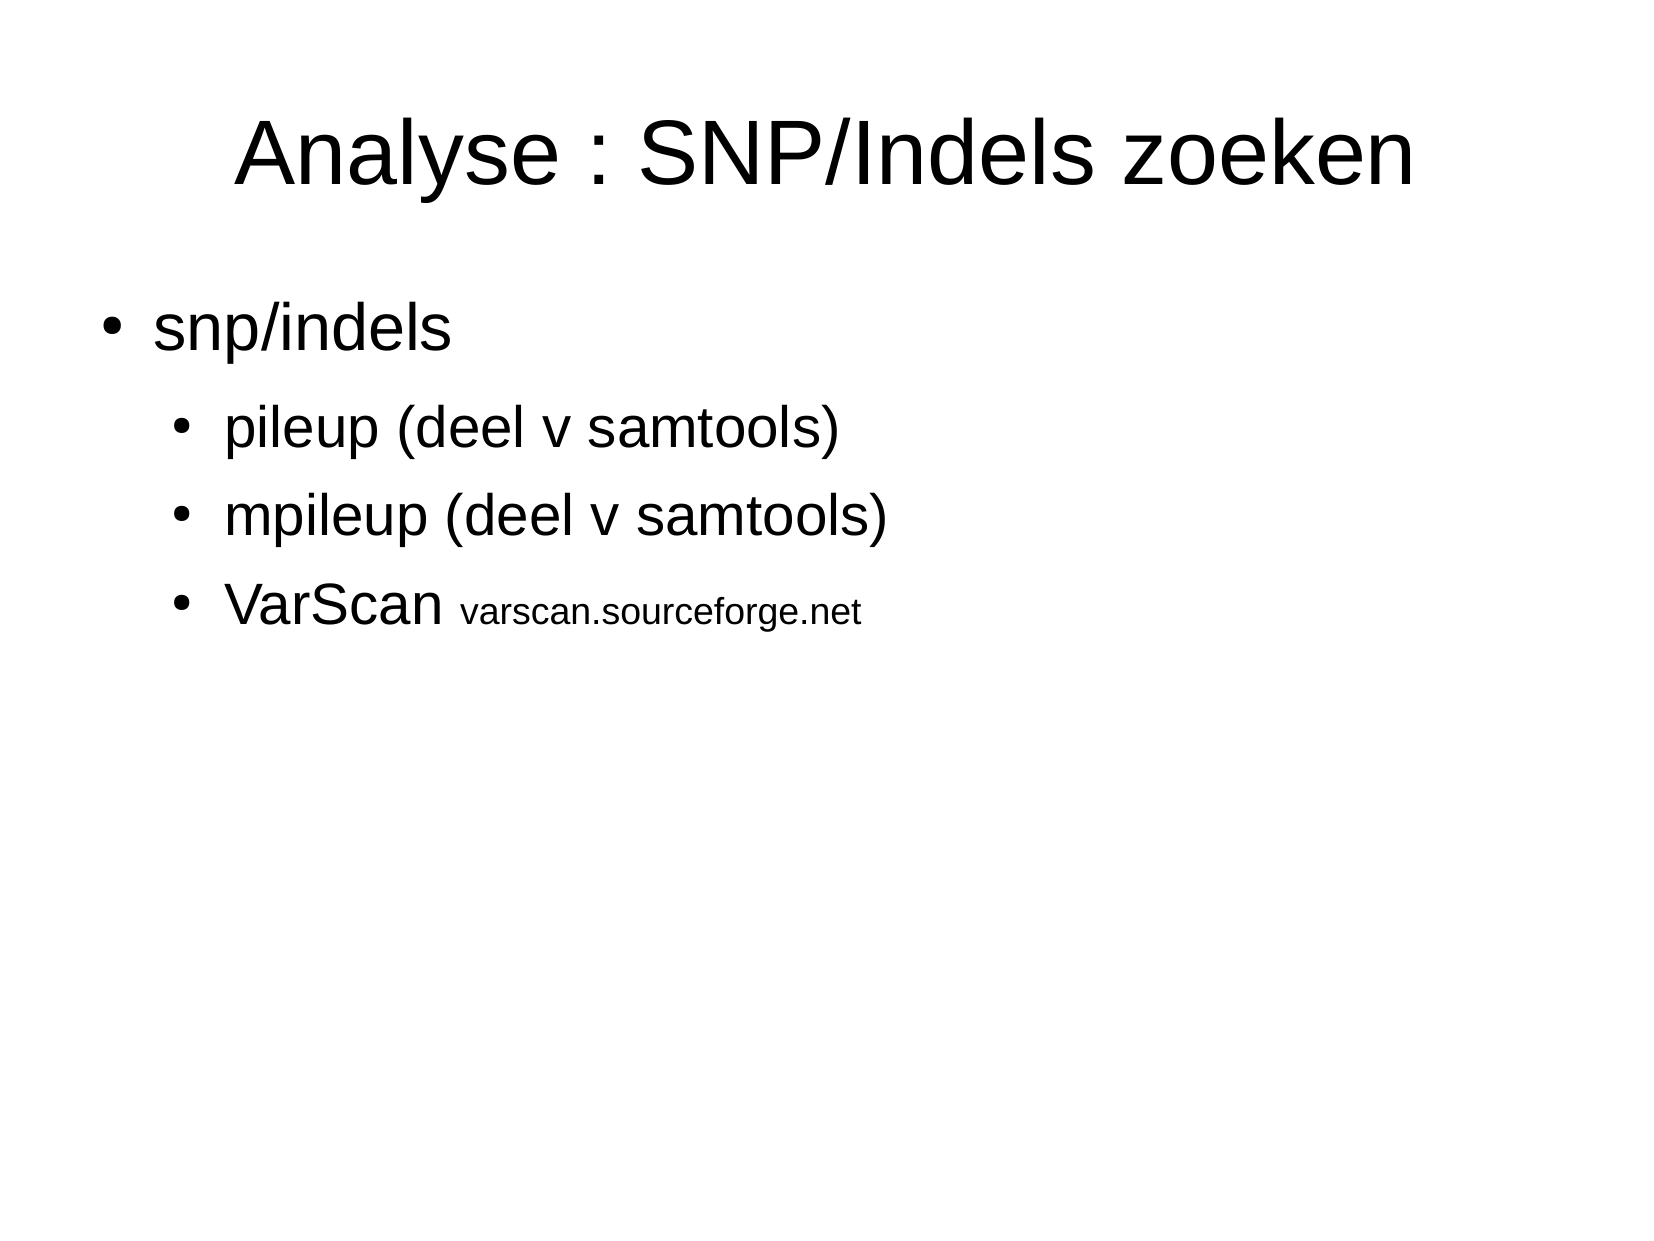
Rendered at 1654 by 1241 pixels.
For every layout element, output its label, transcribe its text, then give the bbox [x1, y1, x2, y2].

title Analyse : SNP/Indels zoeken [82, 56, 1571, 250]
list snp/indels pileup (deel v samtools) mpileup (deel v samtools) VarScan varscan.sourceforge.net [82, 290, 1571, 1109]
